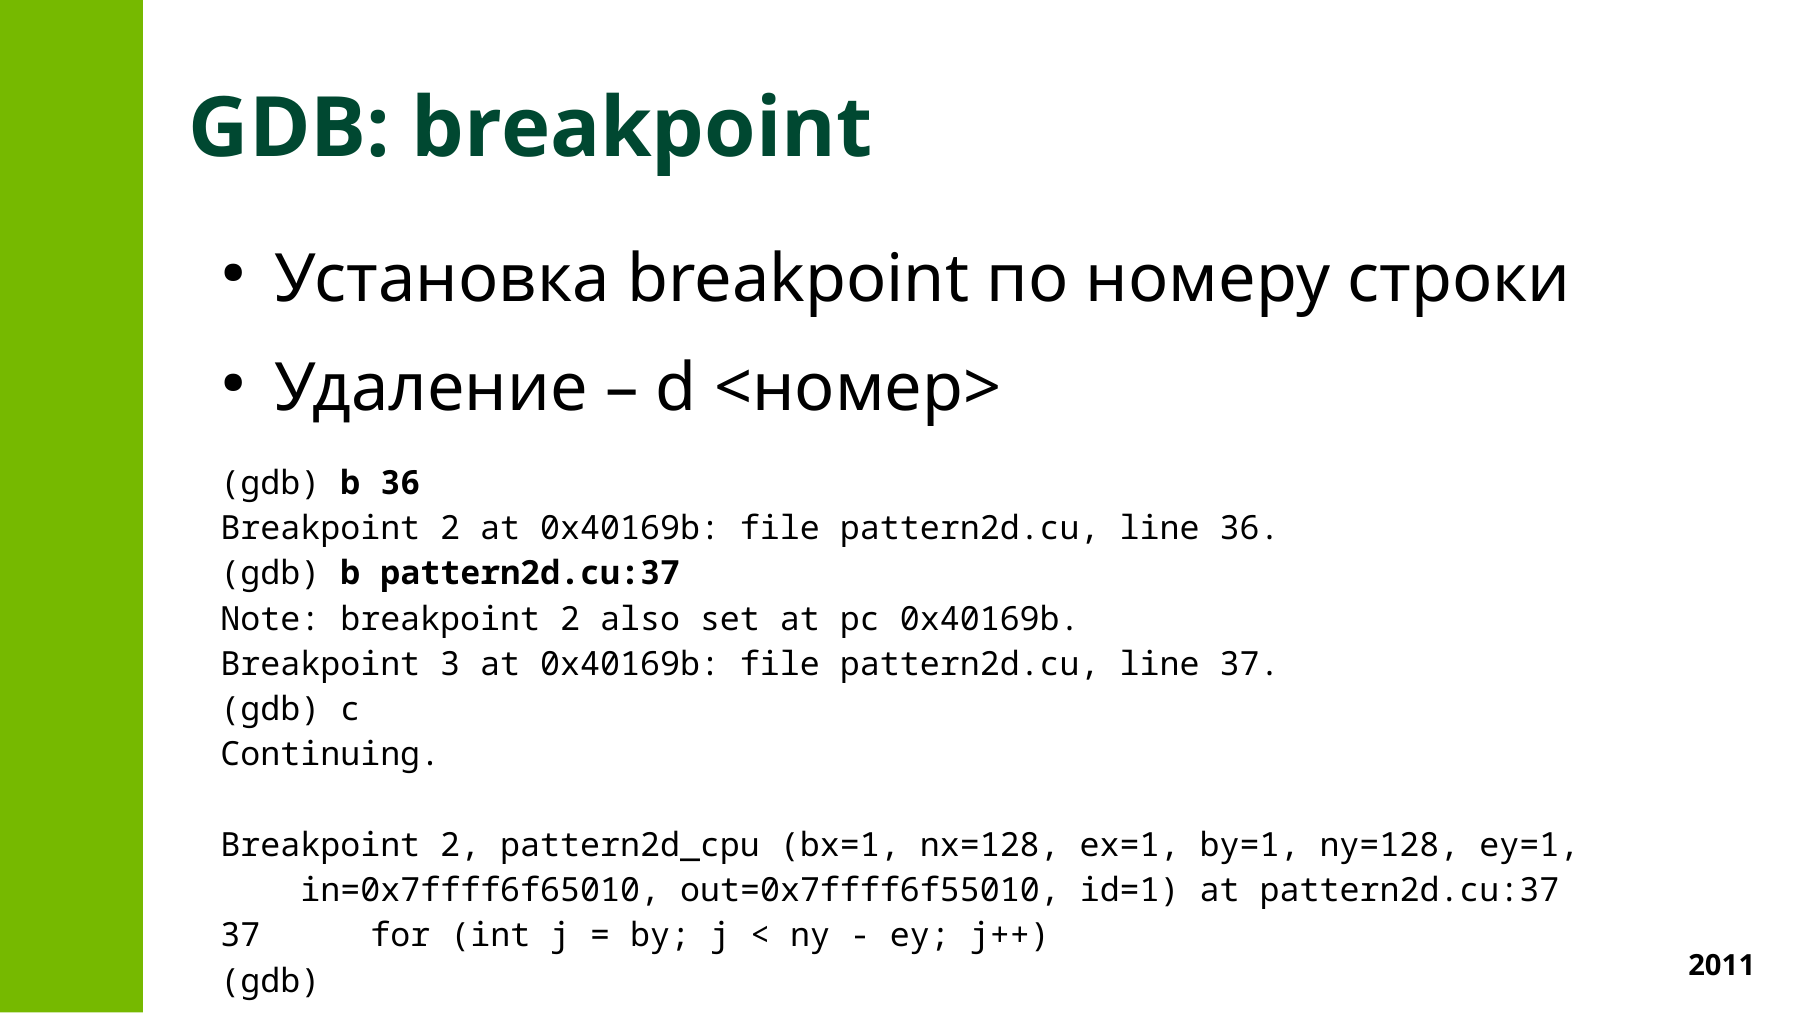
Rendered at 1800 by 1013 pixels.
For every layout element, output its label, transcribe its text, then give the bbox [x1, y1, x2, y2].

text_box (gdb) b 36 Breakpoint 2 at 0x40169b: file pattern2d.cu, line 36. (gdb) b pattern2d.cu:37 Note: breakpoint 2 also set at pc 0x40169b. Breakpoint 3 at 0x40169b: file pattern2d.cu, line 37. (gdb) c Continuing. Breakpoint 2, pattern2d_cpu (bx=1, nx=128, ex=1, by=1, ny=128, ey=1, in=0x7ffff6f65010, out=0x7ffff6f55010, id=1) at pattern2d.cu:37 37 for (int j = by; j < ny - ey; j++) (gdb) [205, 451, 1800, 1013]
title GDB: breakpoint [188, 40, 1733, 211]
list Установка breakpoint по номеру строки Удаление – d <номер> [188, 227, 1733, 976]
